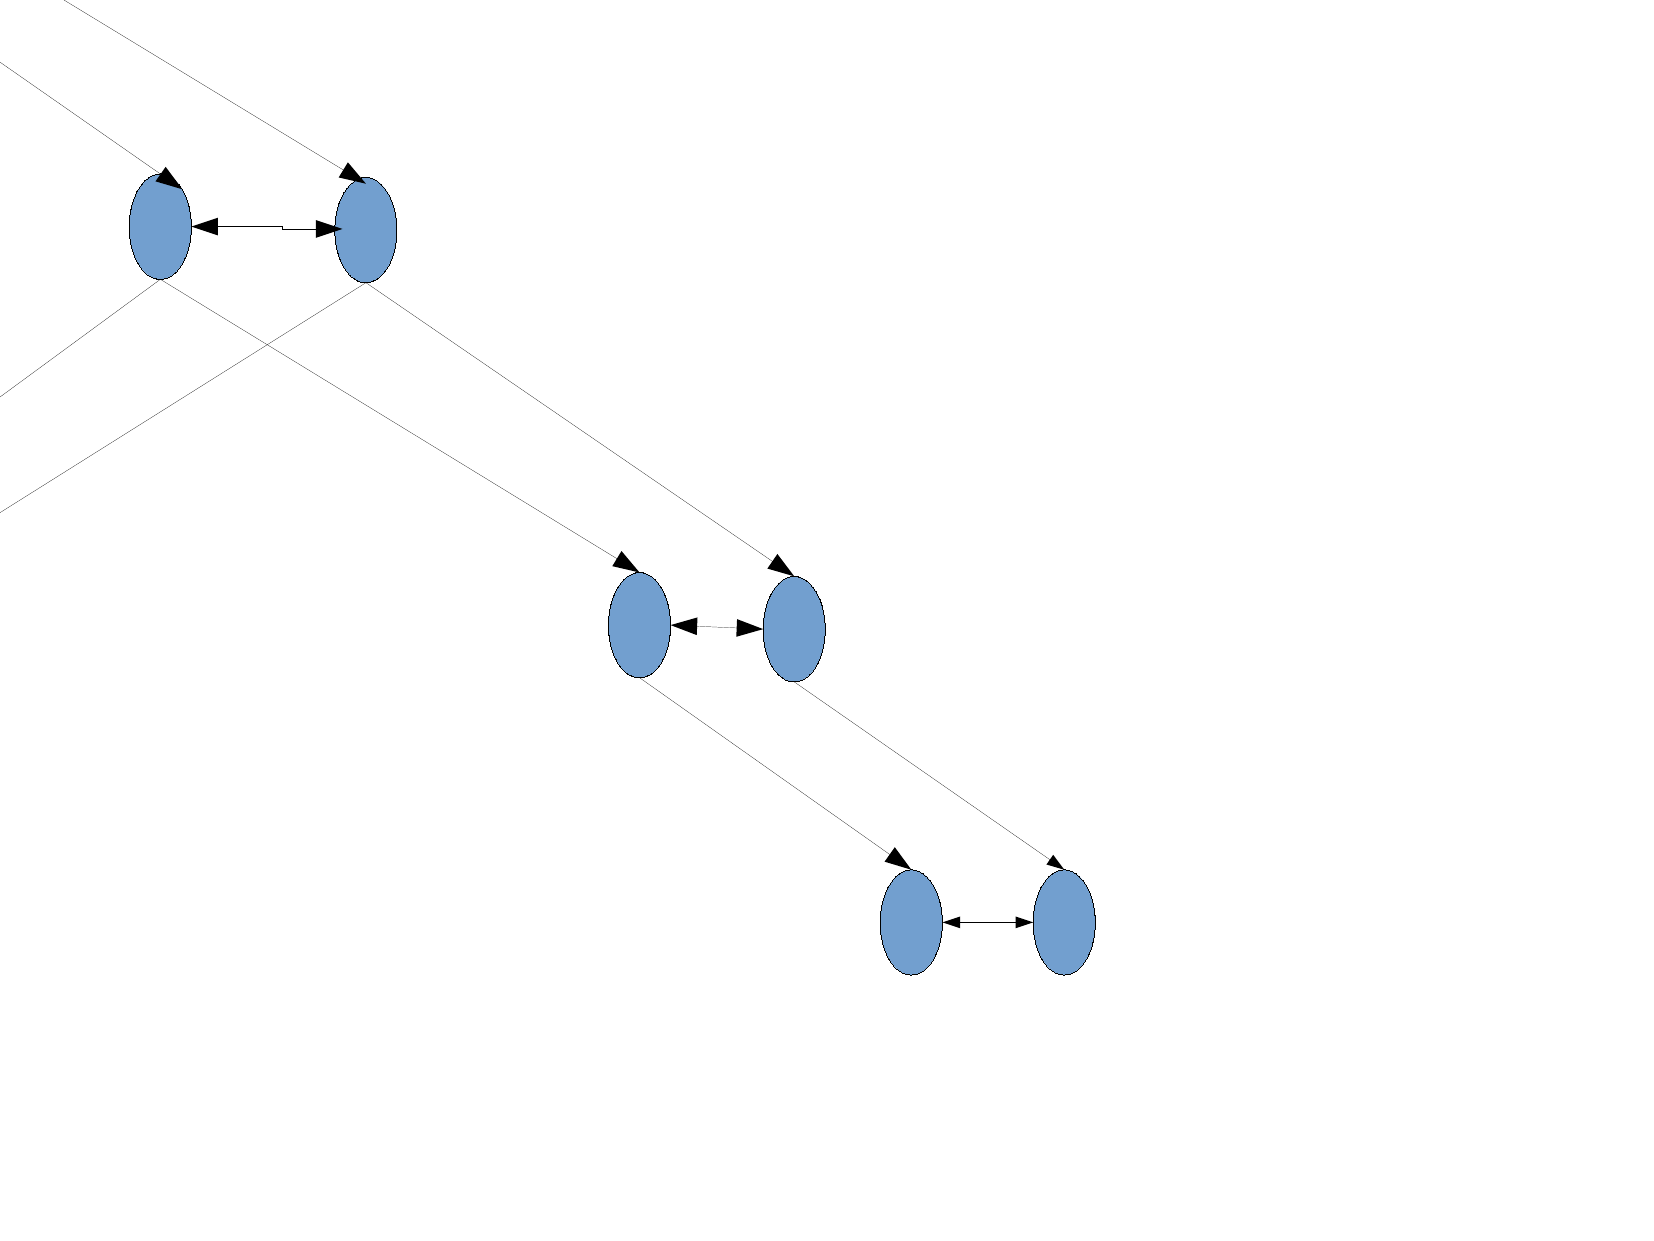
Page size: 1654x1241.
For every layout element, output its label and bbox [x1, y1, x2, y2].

text_box [880, 869, 943, 976]
text_box [334, 177, 397, 283]
text_box [608, 572, 671, 678]
text_box [763, 576, 826, 682]
text_box [129, 174, 192, 280]
text_box [1033, 869, 1096, 976]
